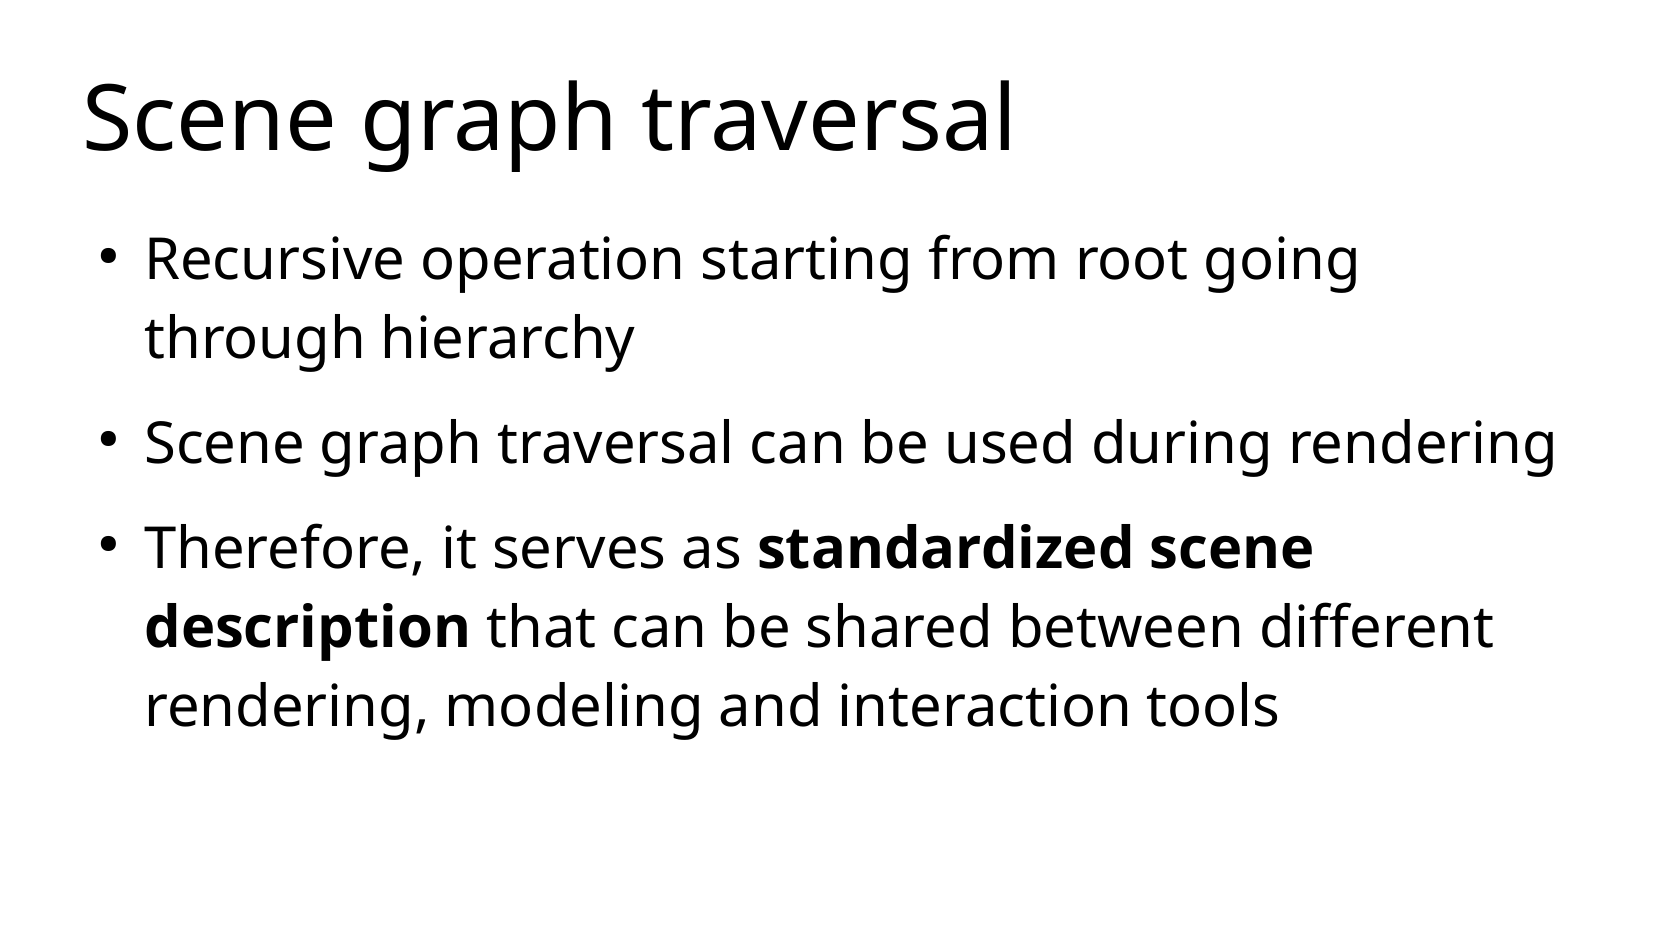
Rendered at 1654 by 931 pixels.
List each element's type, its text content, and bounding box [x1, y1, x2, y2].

list Recursive operation starting from root going through hierarchy Scene graph traversal can be used during rendering Therefore, it serves as standardized scene description that can be shared between different rendering, modeling and interaction tools [82, 217, 1571, 758]
title Scene graph traversal [82, 37, 1571, 193]
